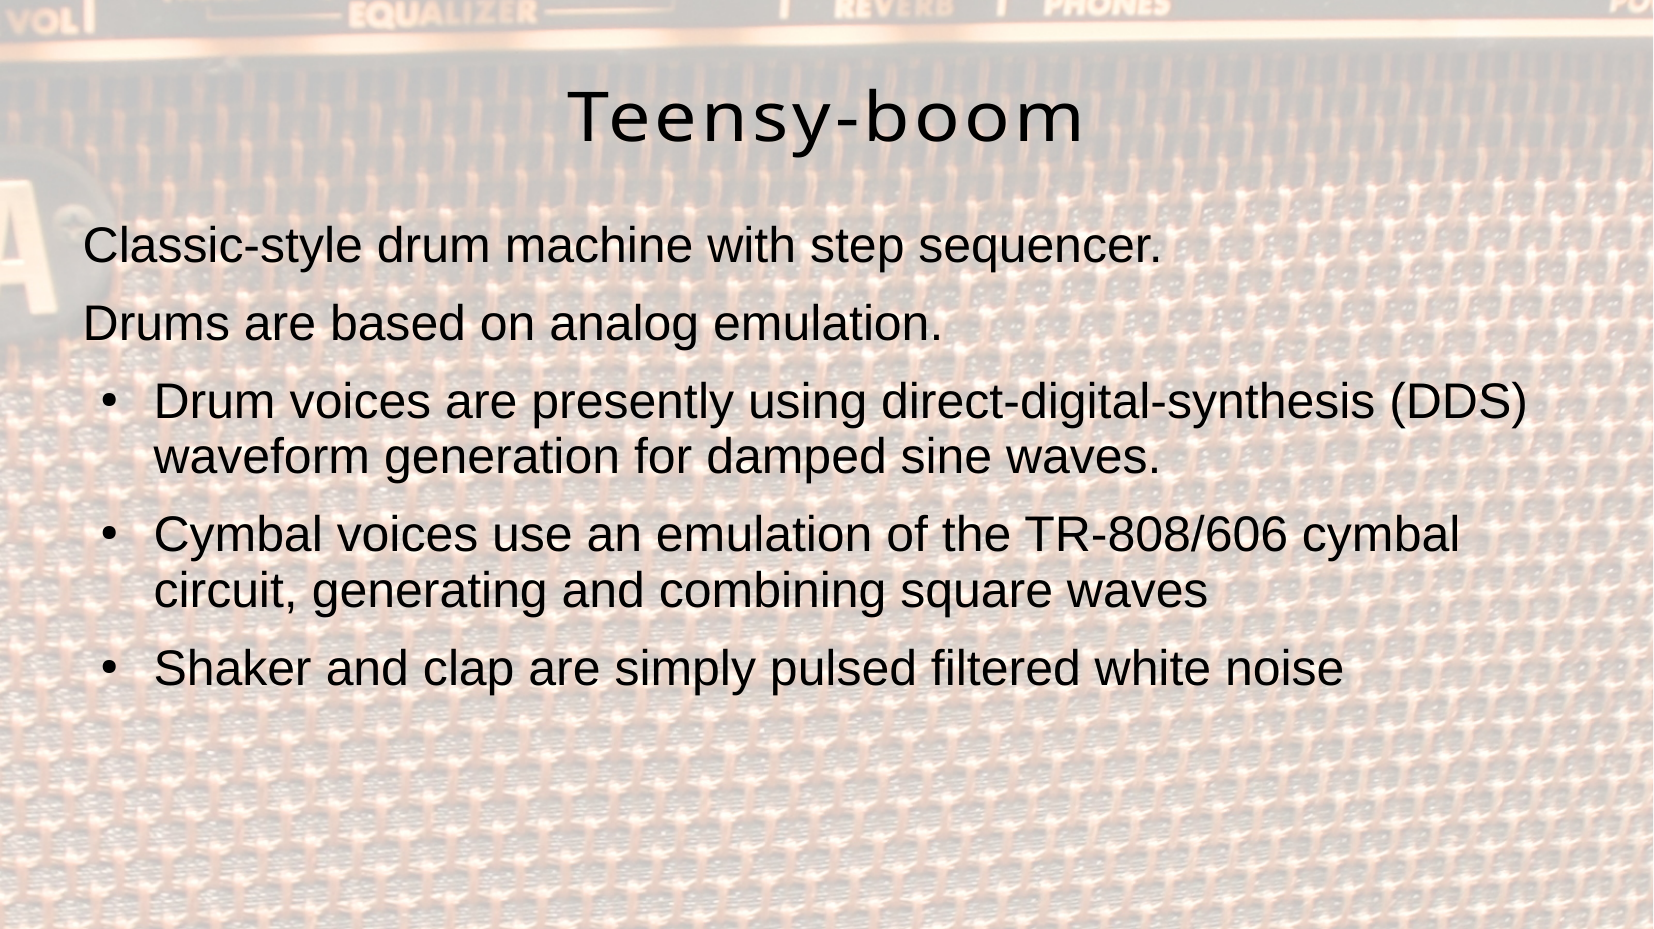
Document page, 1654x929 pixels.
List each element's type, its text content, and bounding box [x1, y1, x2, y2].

list Classic-style drum machine with step sequencer. Drums are based on analog emulation. Drum voices are presently using direct-digital-synthesis (DDS) waveform generation for damped sine waves. Cymbal voices use an emulation of the TR-808/606 cymbal circuit, generating and combining square waves Shaker and clap are simply pulsed filtered white noise [82, 217, 1571, 756]
title Teensy-boom [82, 36, 1571, 192]
picture [0, 0, 1654, 929]
